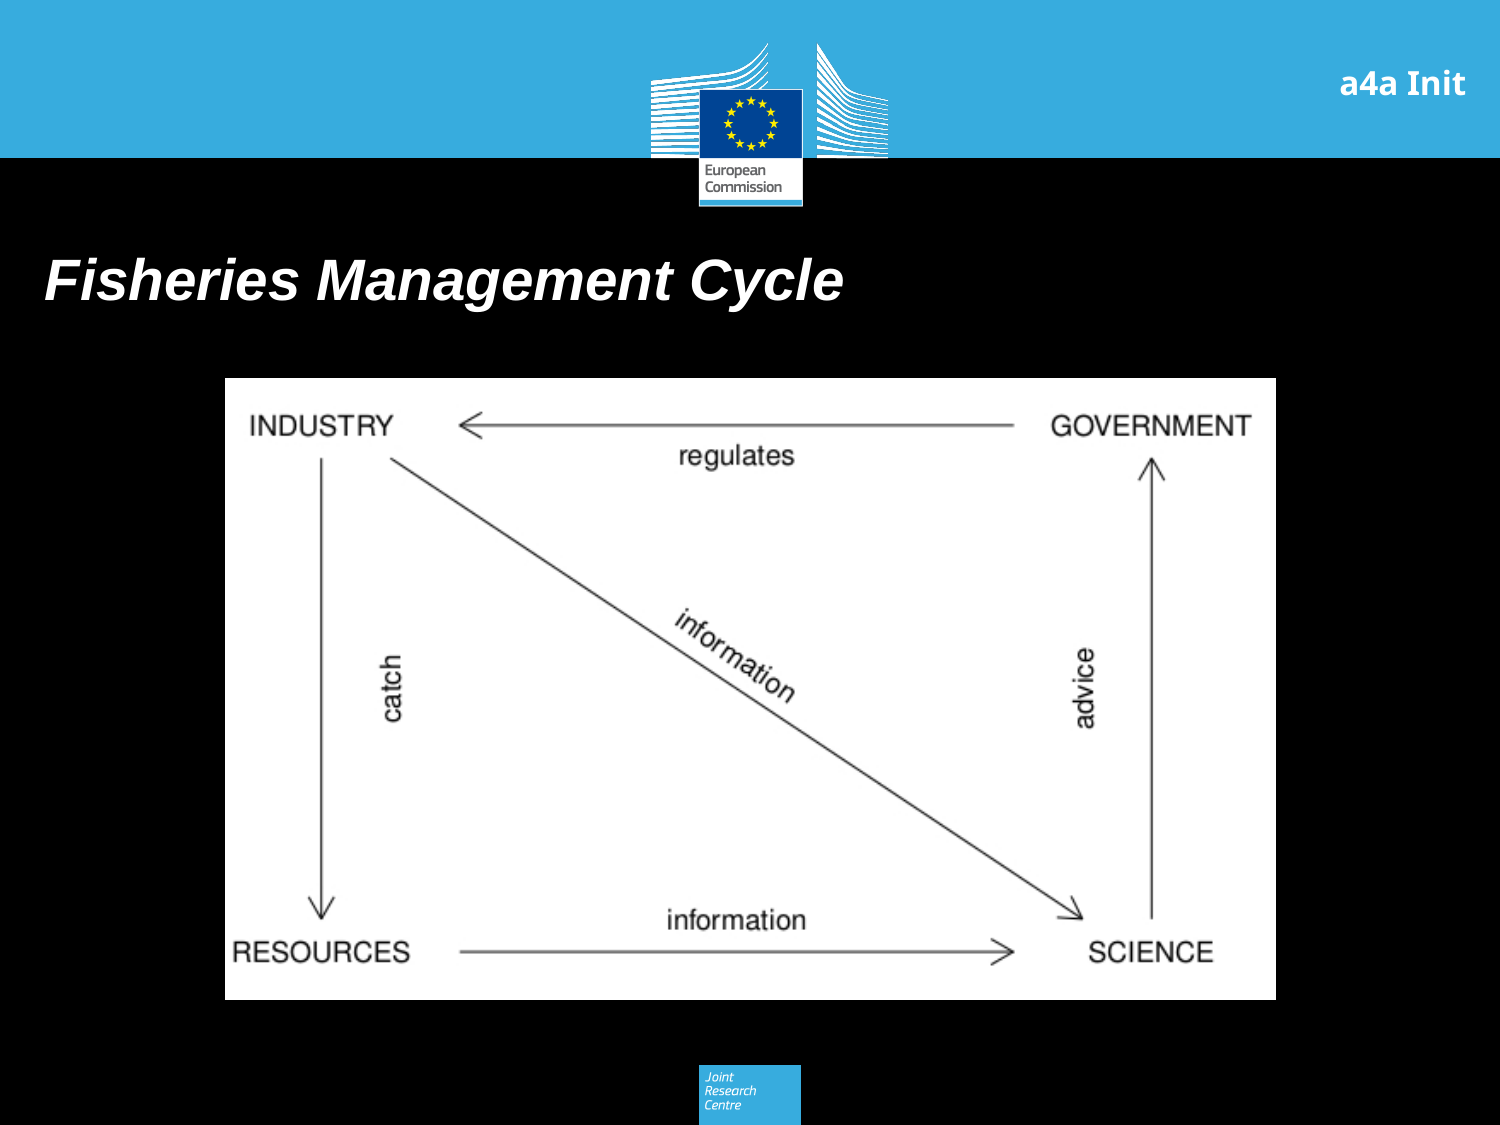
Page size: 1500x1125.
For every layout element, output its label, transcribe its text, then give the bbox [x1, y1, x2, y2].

picture [651, 42, 888, 207]
title a4a Init [1091, 29, 1482, 136]
text_box Fisheries Management Cycle [30, 239, 1456, 330]
picture [225, 378, 1276, 1000]
picture [699, 1065, 801, 1125]
